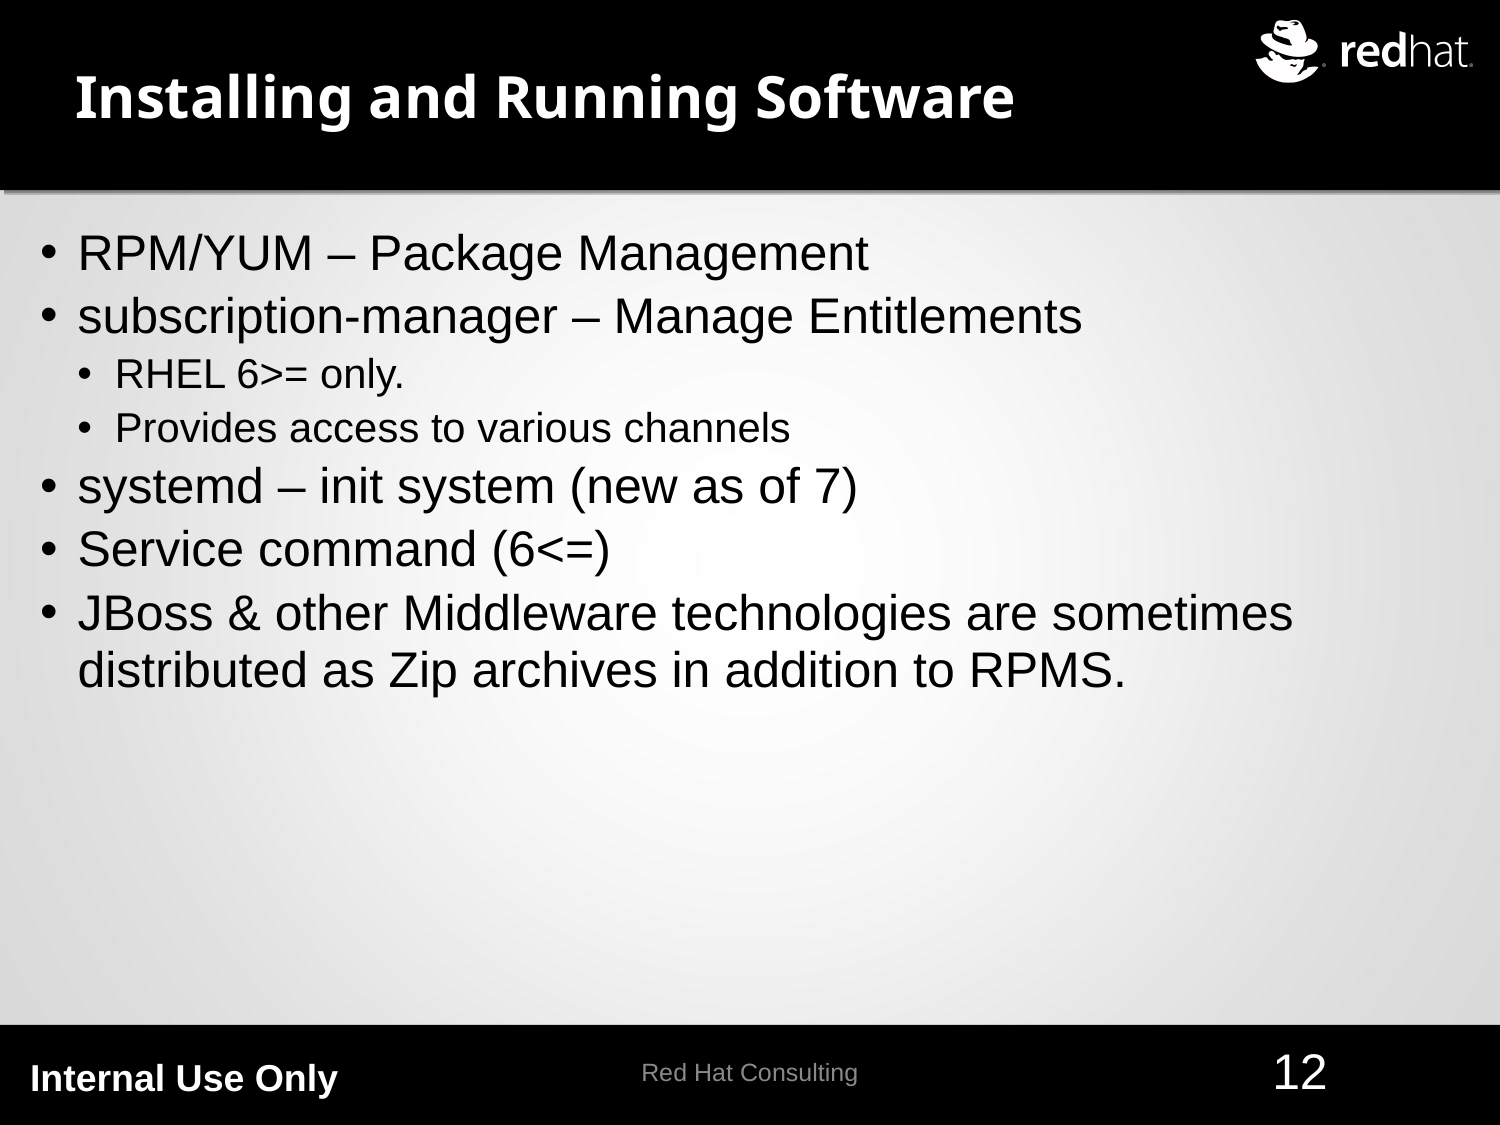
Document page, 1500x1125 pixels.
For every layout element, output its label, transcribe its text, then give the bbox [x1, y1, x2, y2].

title Installing and Running Software [0, 0, 1234, 191]
text_box Red Hat Consulting [512, 1042, 988, 1103]
text_box <number> [1257, 1042, 1426, 1103]
list RPM/YUM – Package Management subscription-manager – Manage Entitlements RHEL 6>= only. Provides access to various channels systemd – init system (new as of 7) Service command (6<=) JBoss & other Middleware technologies are sometimes distributed as Zip archives in addition to RPMS. [24, 216, 1471, 992]
picture [0, 191, 1500, 1024]
picture [1254, 12, 1476, 88]
